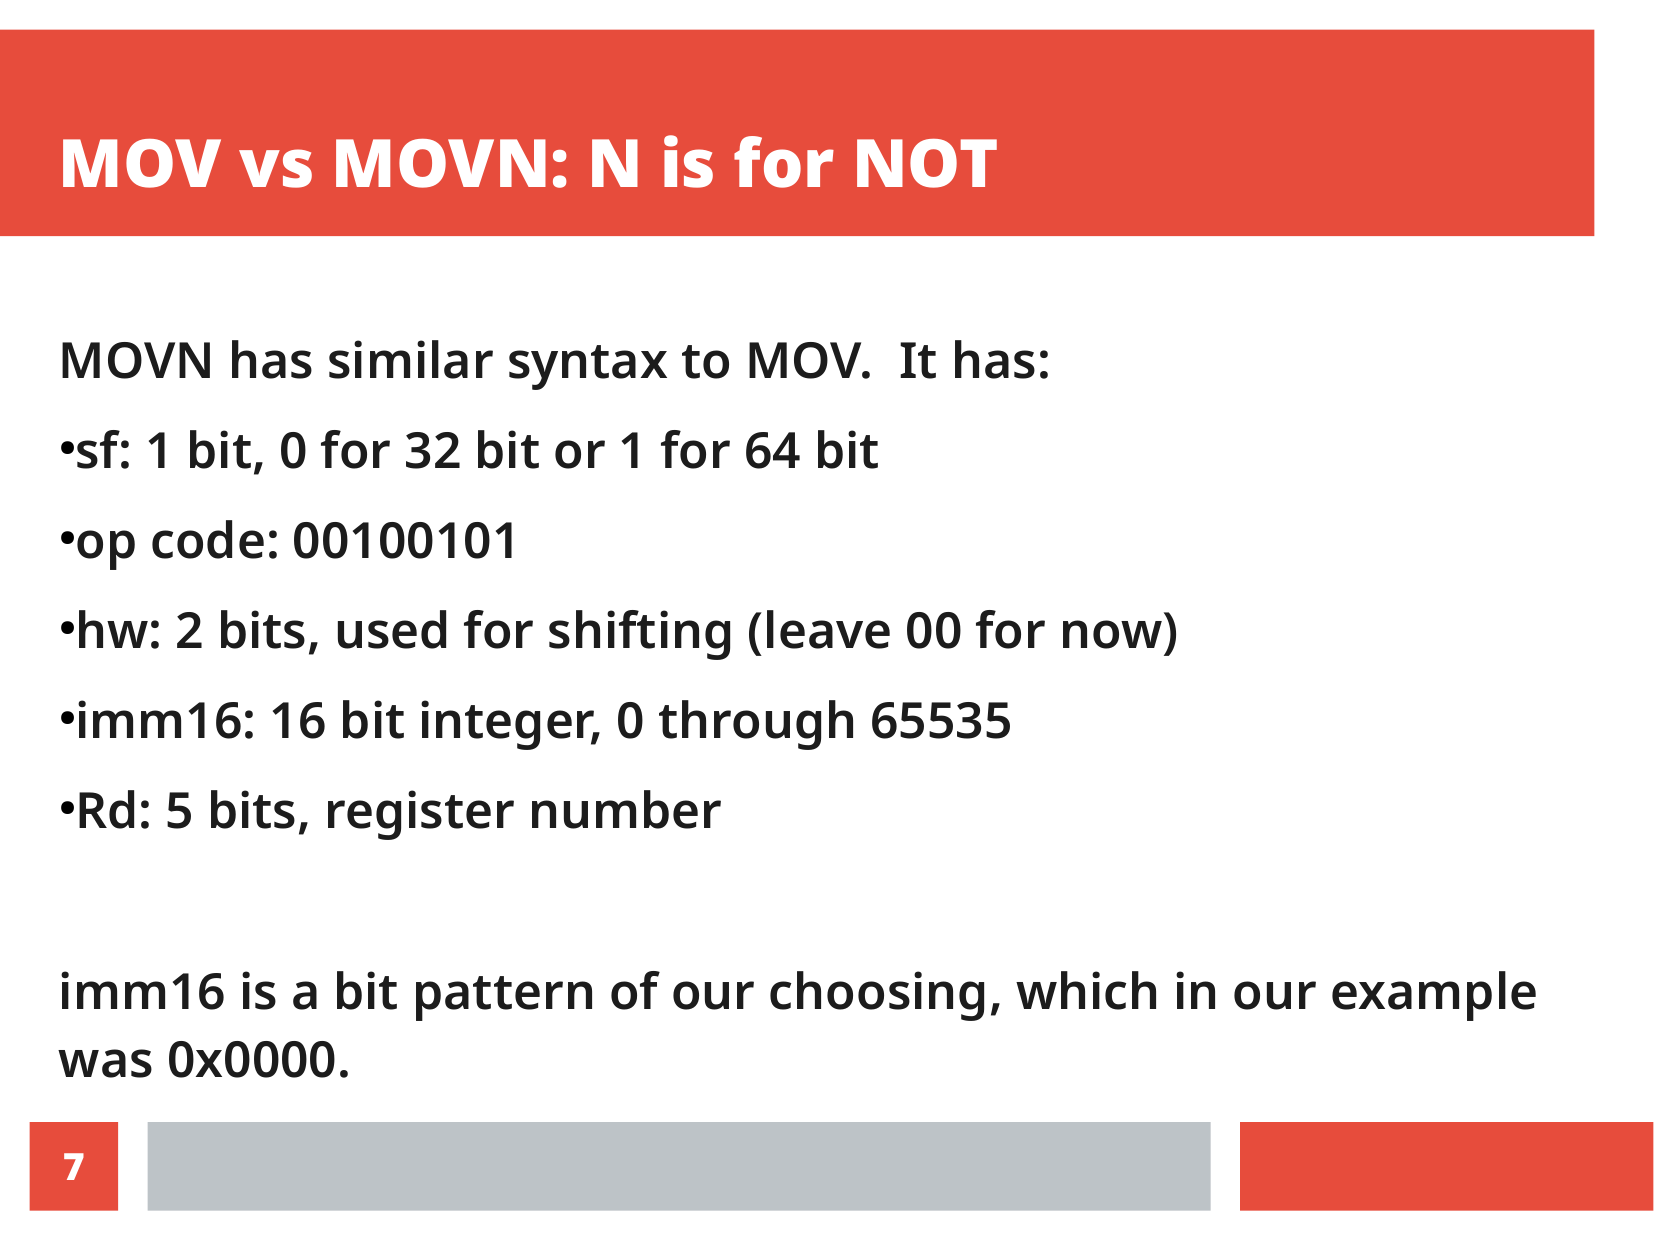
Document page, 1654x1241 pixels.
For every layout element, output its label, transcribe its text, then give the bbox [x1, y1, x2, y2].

list MOVN has similar syntax to MOV. It has: sf: 1 bit, 0 for 32 bit or 1 for 64 bit op code: 00100101 hw: 2 bits, used for shifting (leave 00 for now) imm16: 16 bit integer, 0 through 65535 Rd: 5 bits, register number imm16 is a bit pattern of our choosing, which in our example was 0x0000. [59, 324, 1565, 1093]
title MOV vs MOVN: N is for NOT [59, 59, 1595, 207]
